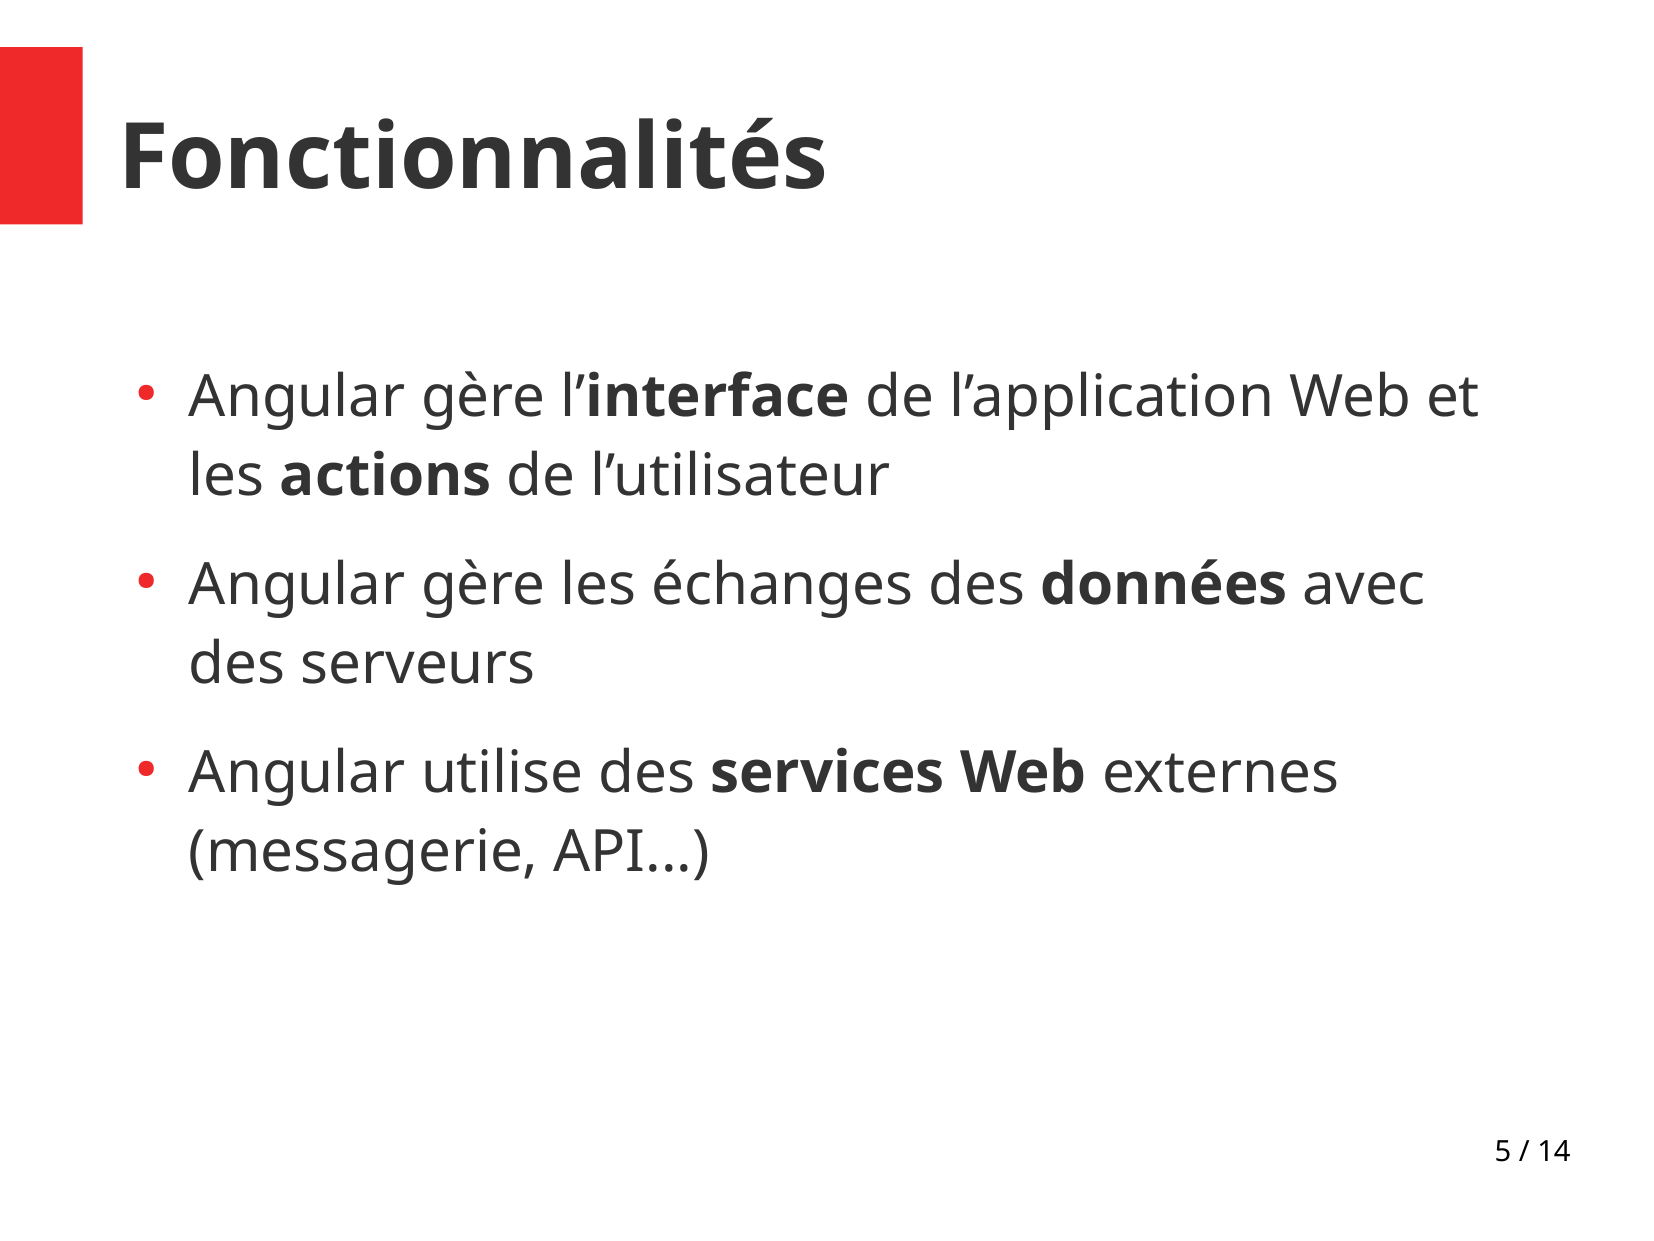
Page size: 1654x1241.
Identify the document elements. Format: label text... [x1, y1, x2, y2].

list Angular gère l’interface de l’application Web et les actions de l’utilisateur Angular gère les échanges des données avec des serveurs Angular utilise des services Web externes (messagerie, API...) [118, 354, 1536, 1074]
title Fonctionnalités [118, 49, 1571, 257]
